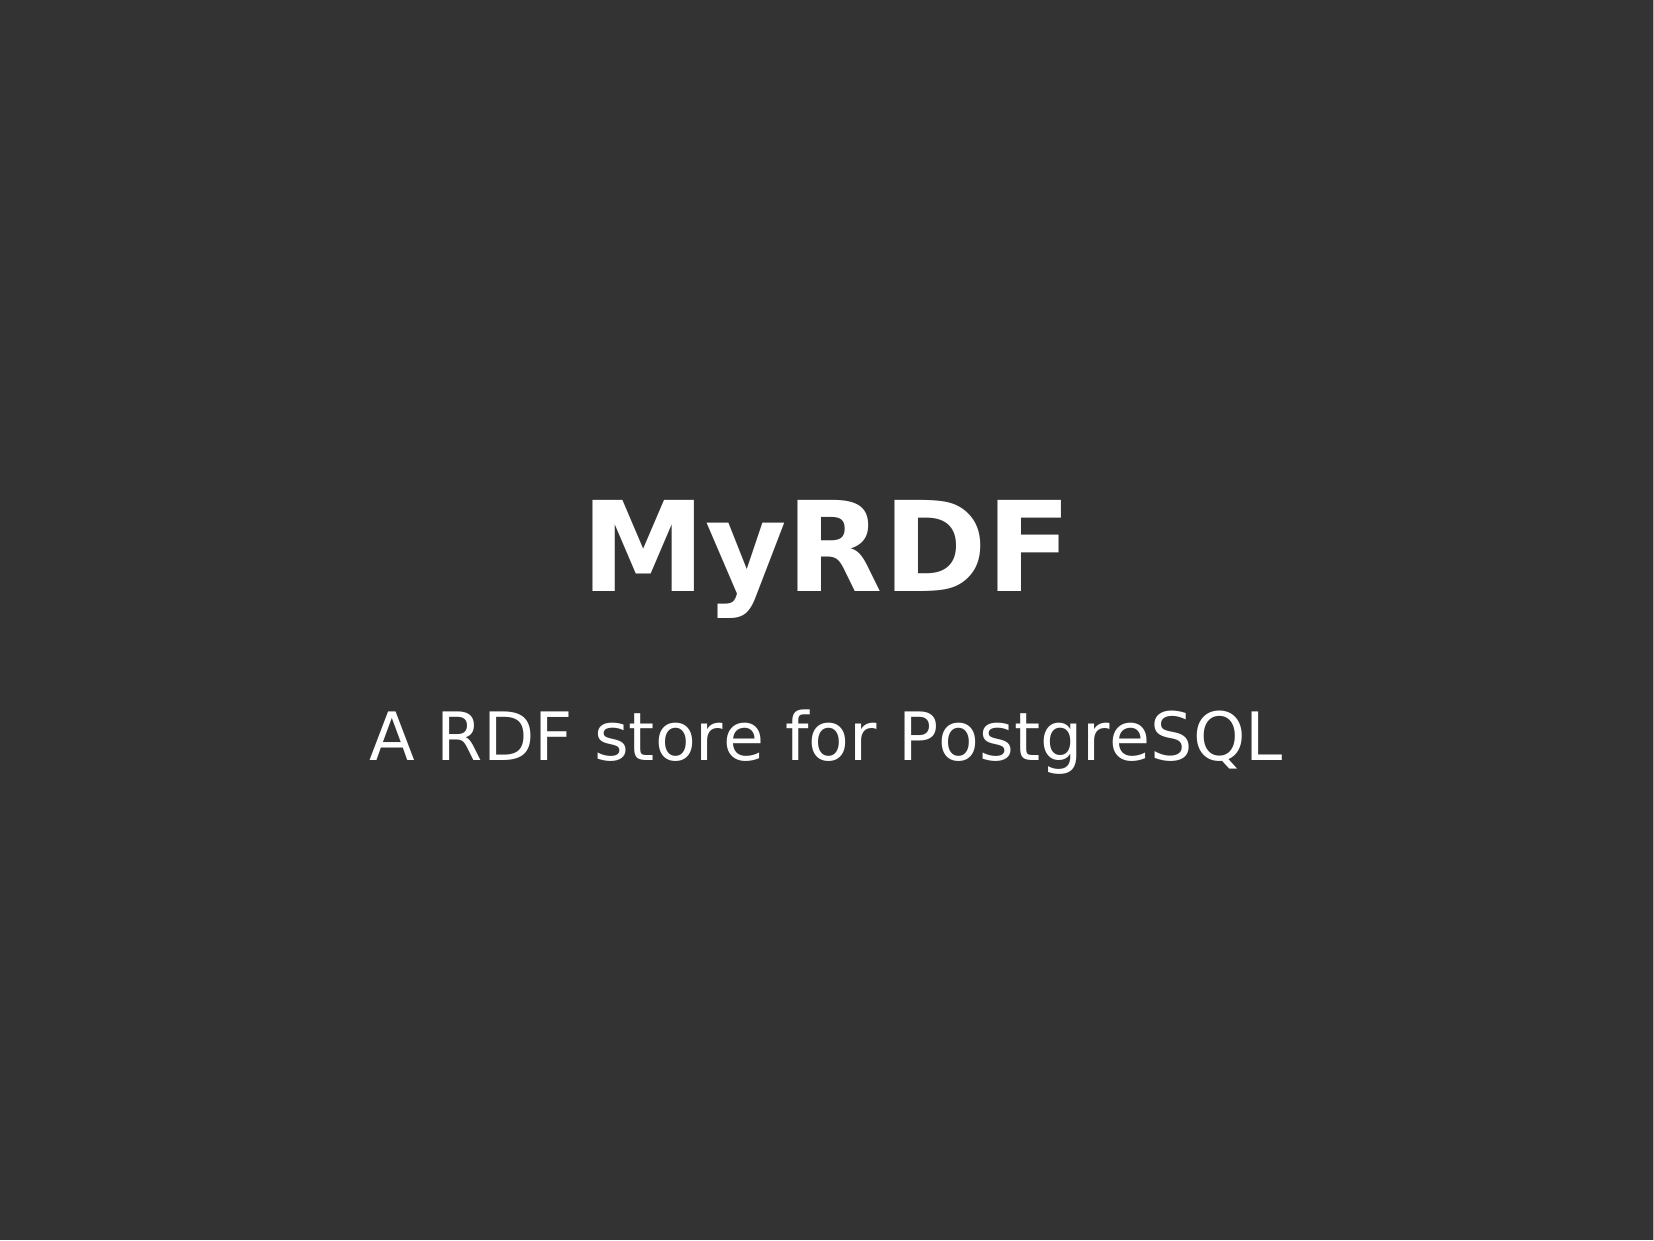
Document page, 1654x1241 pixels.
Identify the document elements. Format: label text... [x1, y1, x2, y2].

subtitle MyRDF A RDF store for PostgreSQL [82, 150, 1571, 1102]
